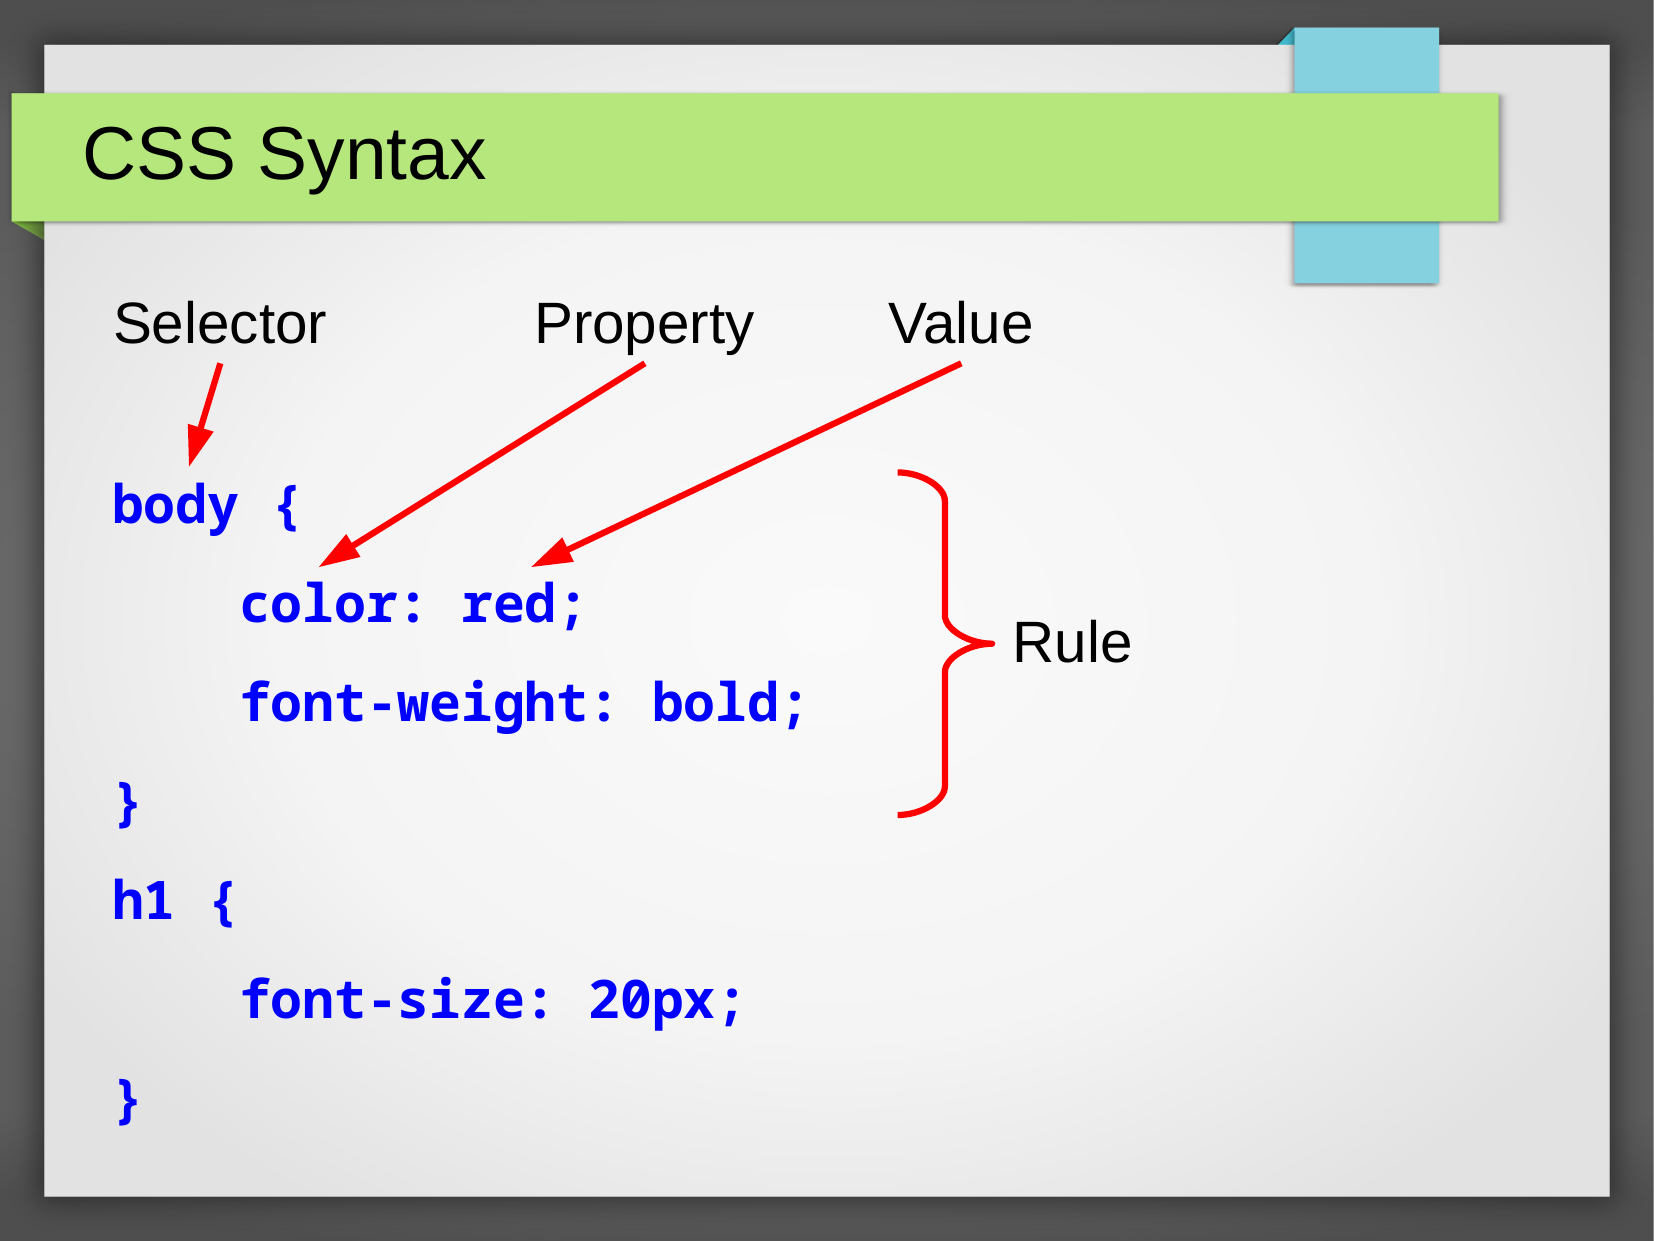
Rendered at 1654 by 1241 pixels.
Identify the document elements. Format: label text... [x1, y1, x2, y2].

text_box Property [519, 283, 770, 364]
text_box Rule [998, 602, 1148, 683]
picture [0, 0, 1654, 1241]
text_box Selector [98, 283, 343, 364]
list body { color: red; font-weight: bold; } h1 { font-size: 20px; } [112, 466, 863, 1146]
text_box Value [874, 283, 1049, 364]
title CSS Syntax [82, 94, 1264, 213]
